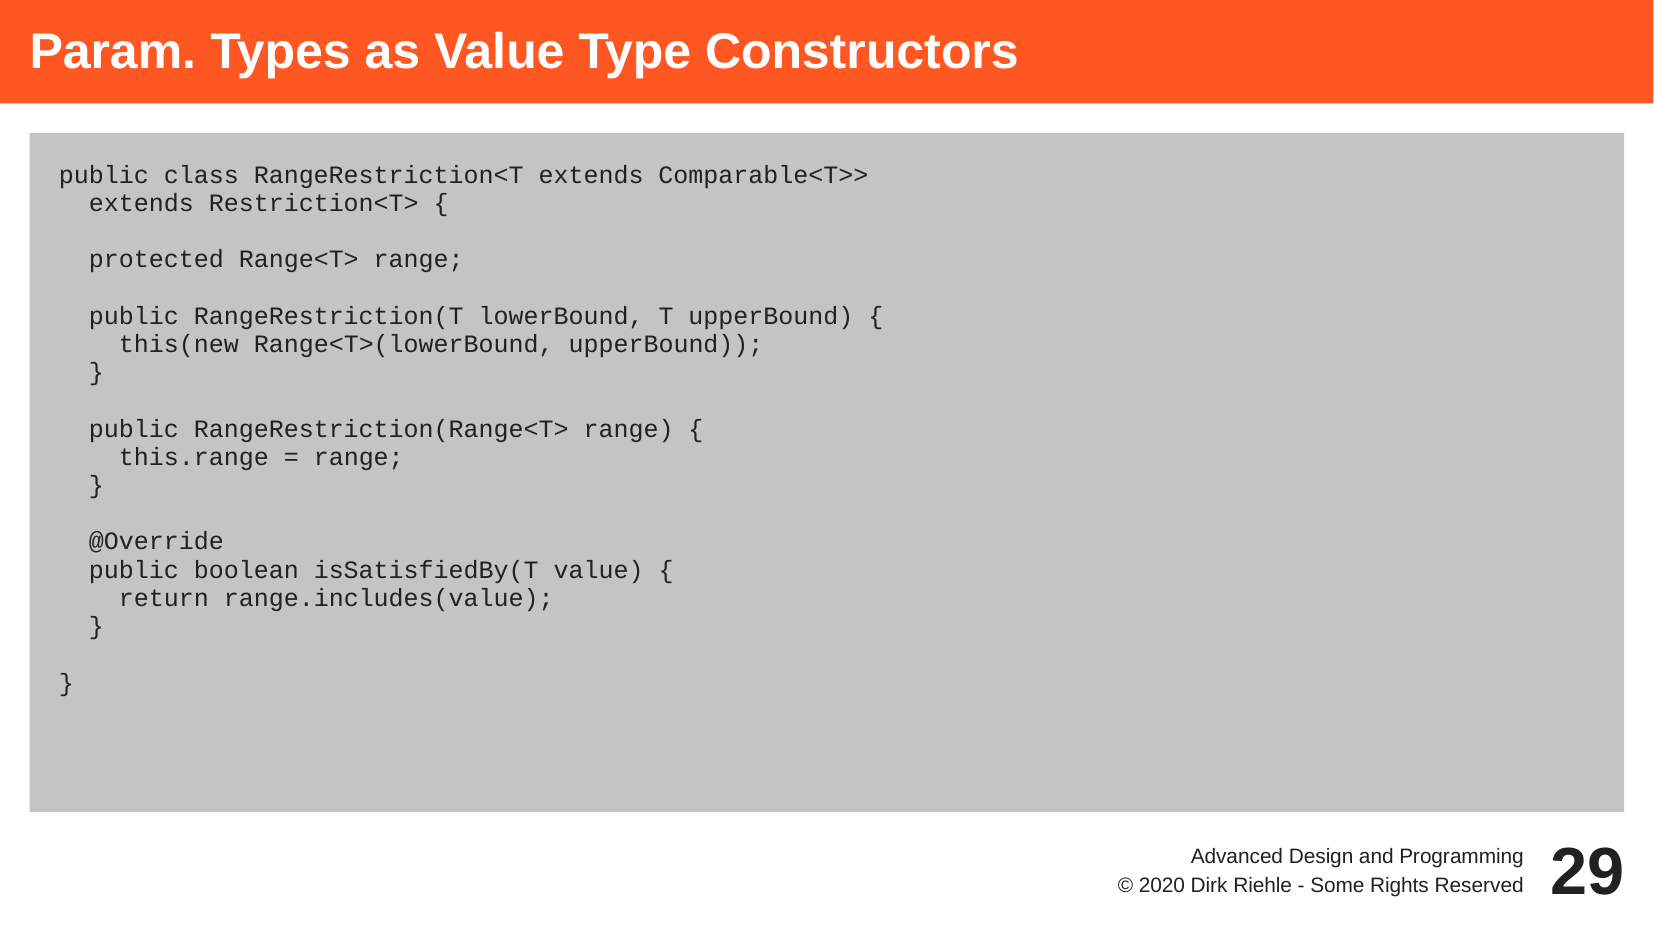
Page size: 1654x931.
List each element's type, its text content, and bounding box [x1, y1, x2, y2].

title Param. Types as Value Type Constructors [0, 0, 1654, 104]
list public class RangeRestriction<T extends Comparable<T>> extends Restriction<T> { protected Range<T> range; public RangeRestriction(T lowerBound, T upperBound) { this(new Range<T>(lowerBound, upperBound)); } public RangeRestriction(Range<T> range) { this.range = range; } @Override public boolean isSatisfiedBy(T value) { return range.includes(value); } } [29, 132, 1625, 813]
